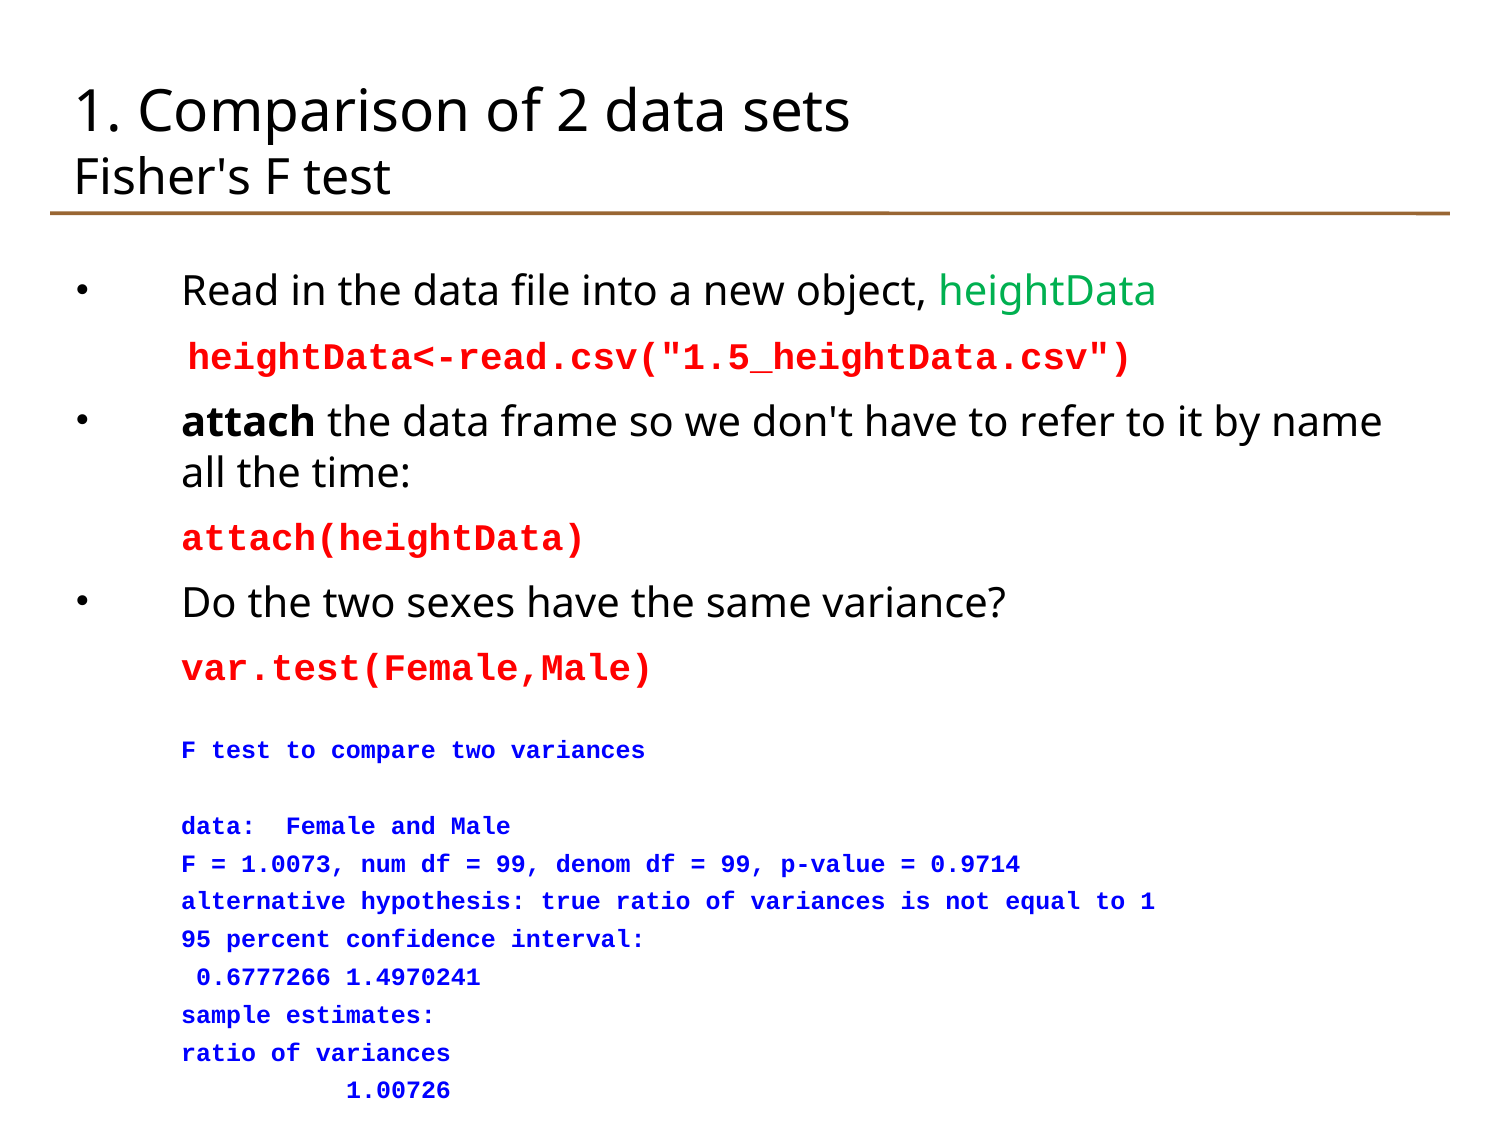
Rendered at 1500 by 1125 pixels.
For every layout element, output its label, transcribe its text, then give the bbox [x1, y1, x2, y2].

text_box Read in the data file into a new object, heightData heightData<-read.csv("1.5_heightData.csv") attach the data frame so we don't have to refer to it by name all the time: attach(heightData) Do the two sexes have the same variance? var.test(Female,Male) F test to compare two variances data: Female and Male F = 1.0073, num df = 99, denom df = 99, p-value = 0.9714 alternative hypothesis: true ratio of variances is not equal to 1 95 percent confidence interval: 0.6777266 1.4970241 sample estimates: ratio of variances 1.00726 [75, 263, 1425, 1006]
text_box 1. Comparison of 2 data sets Fisher's F test [58, 44, 1409, 233]
